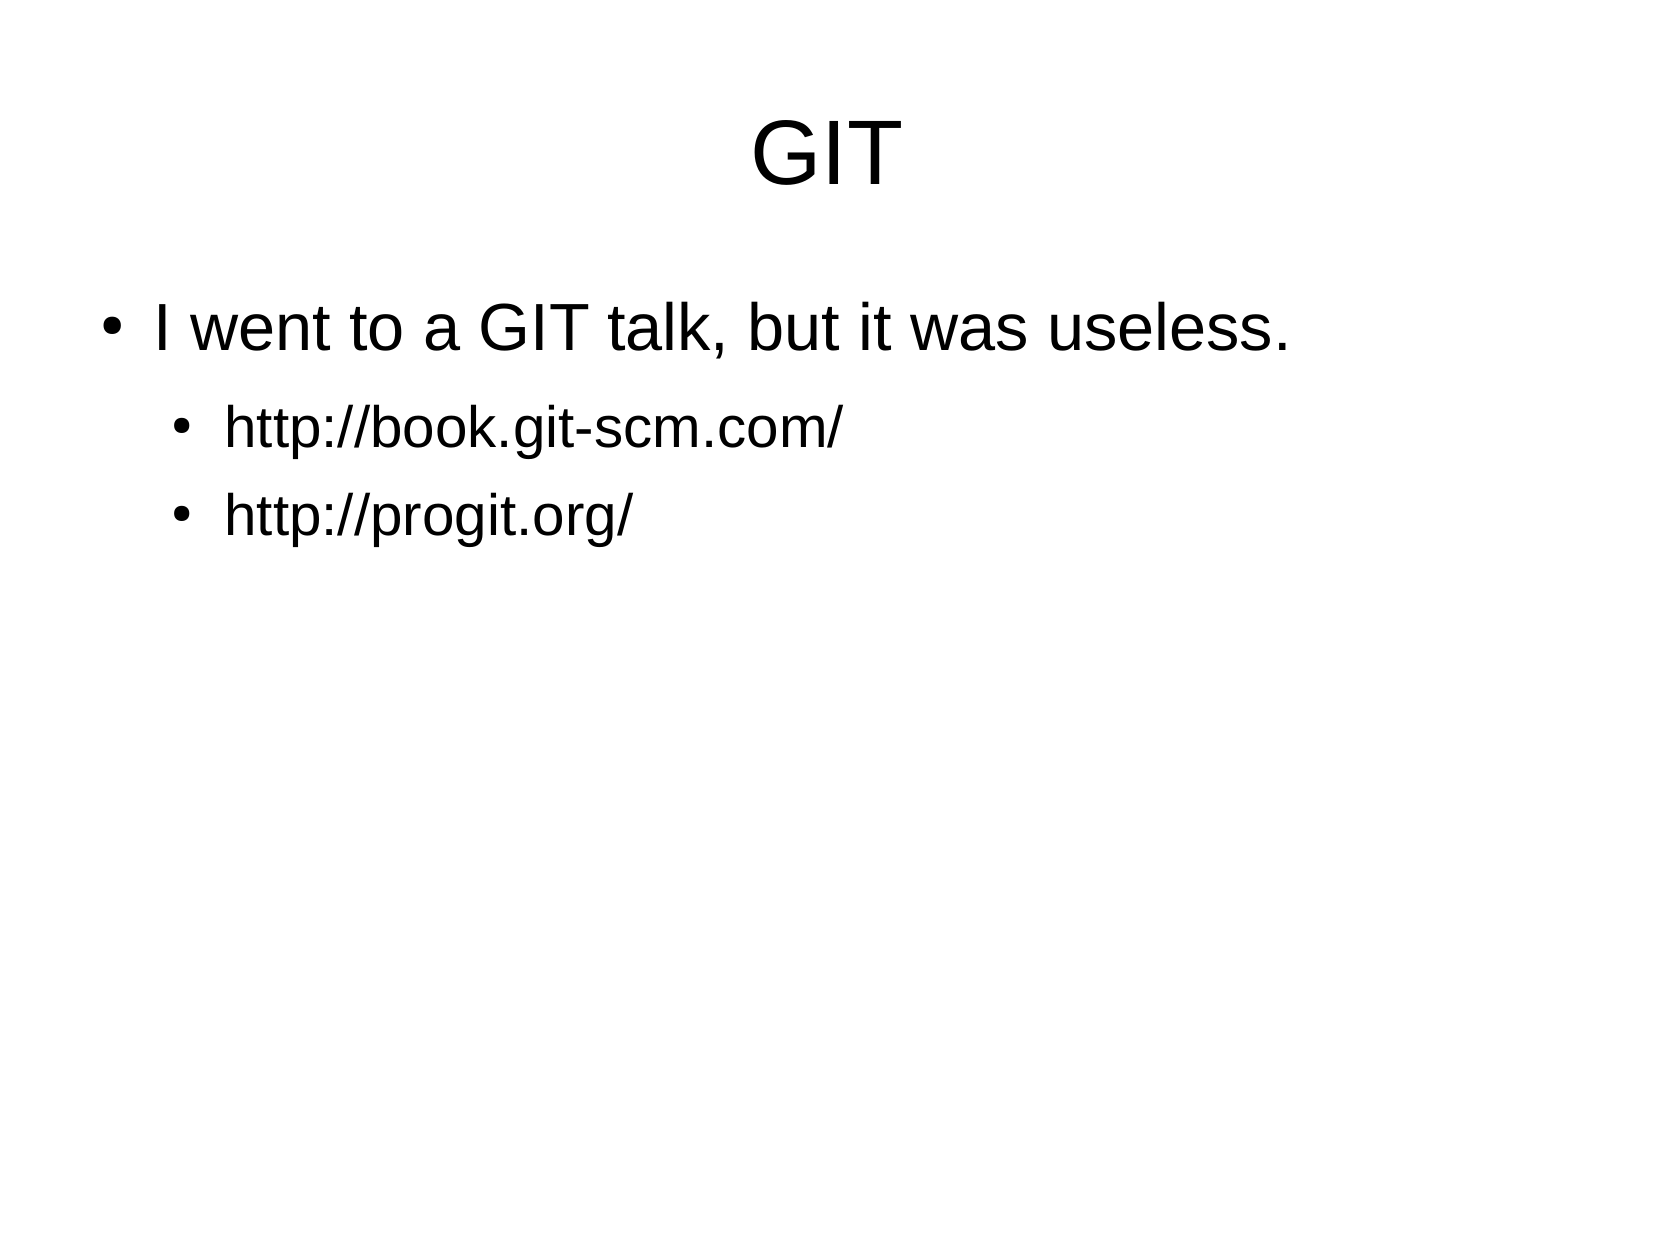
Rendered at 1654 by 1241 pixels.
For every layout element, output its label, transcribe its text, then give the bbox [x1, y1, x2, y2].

list I went to a GIT talk, but it was useless. http://book.git-scm.com/ http://progit.org/ [82, 290, 1571, 1109]
title GIT [82, 56, 1571, 250]
